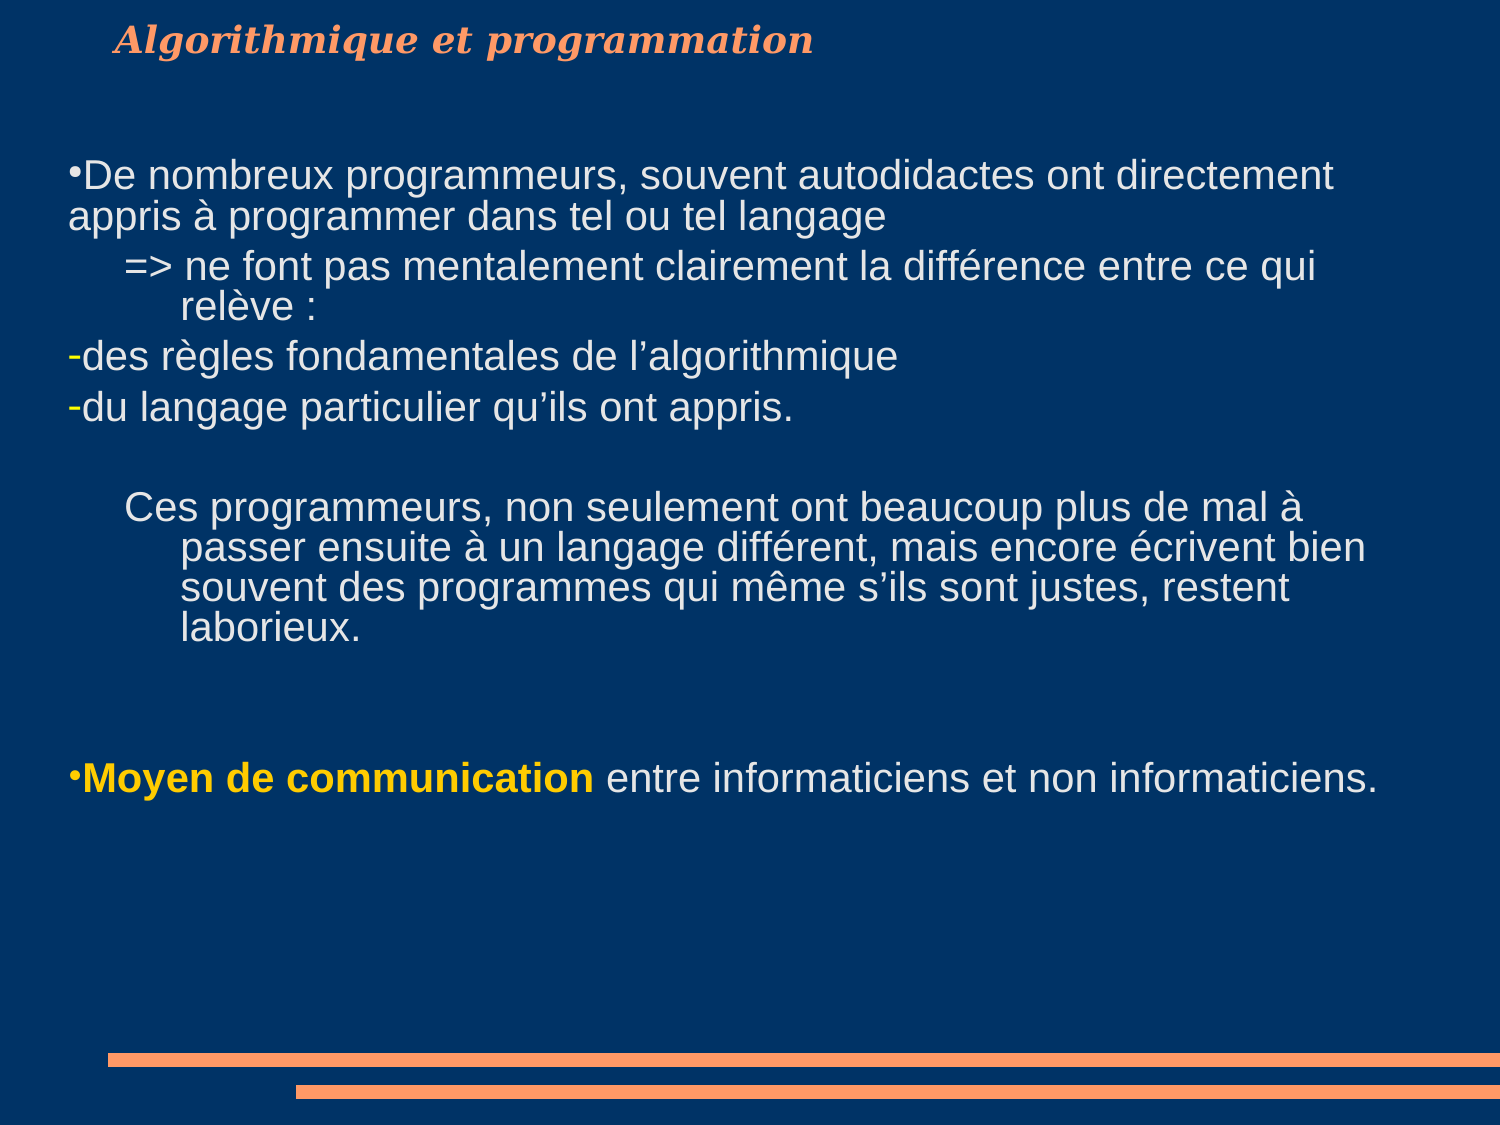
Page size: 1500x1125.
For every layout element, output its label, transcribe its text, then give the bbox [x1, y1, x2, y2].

title Algorithmique et programmation [100, 0, 1376, 77]
list De nombreux programmeurs, souvent autodidactes ont directement appris à programmer dans tel ou tel langage => ne font pas mentalement clairement la différence entre ce qui relève : des règles fondamentales de l’algorithmique du langage particulier qu’ils ont appris. Ces programmeurs, non seulement ont beaucoup plus de mal à passer ensuite à un langage différent, mais encore écrivent bien souvent des programmes qui même s’ils sont justes, restent laborieux. Moyen de communication entre informaticiens et non informaticiens. [53, 90, 1447, 878]
